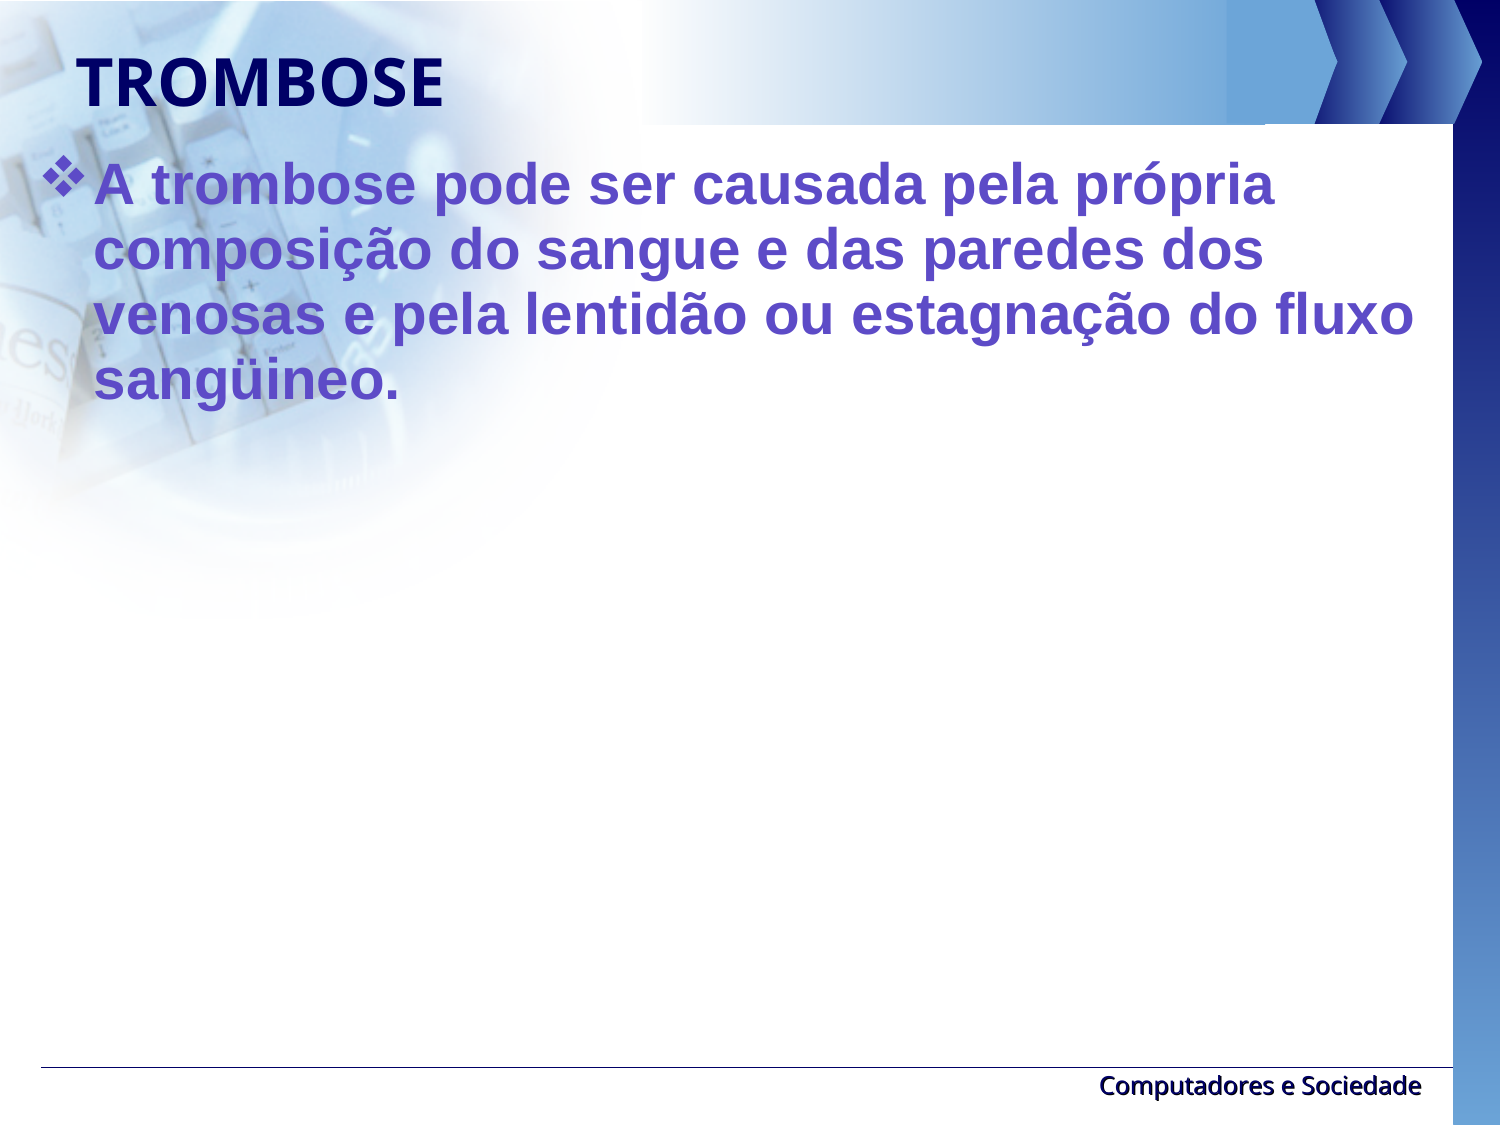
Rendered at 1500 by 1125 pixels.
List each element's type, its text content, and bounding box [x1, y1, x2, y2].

list A trombose pode ser causada pela própria composição do sangue e das paredes dos venosas e pela lentidão ou estagnação do fluxo sangüineo. [37, 151, 1426, 1051]
title TROMBOSE [75, 0, 1463, 161]
